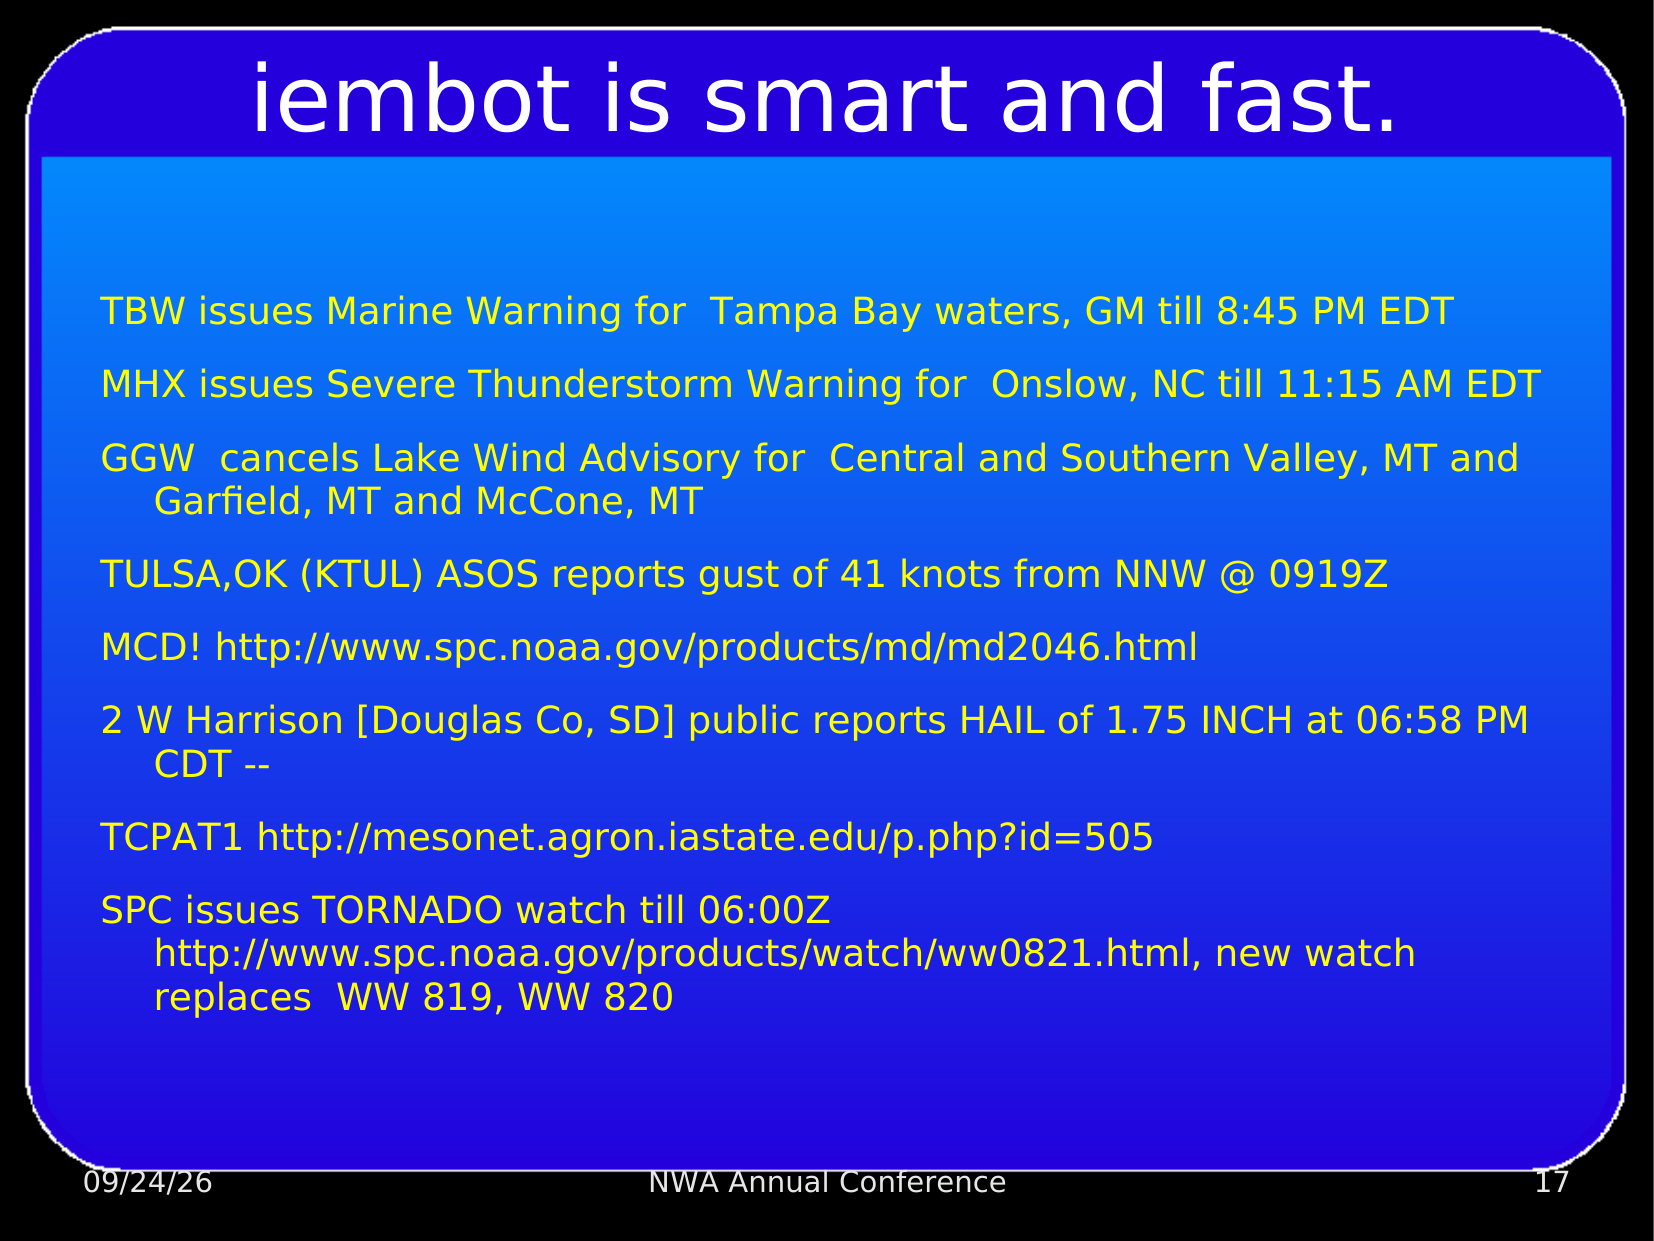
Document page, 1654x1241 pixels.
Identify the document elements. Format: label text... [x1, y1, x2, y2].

list TBW issues Marine Warning for Tampa Bay waters, GM till 8:45 PM EDT MHX issues Severe Thunderstorm Warning for Onslow, NC till 11:15 AM EDT GGW cancels Lake Wind Advisory for Central and Southern Valley, MT and Garfield, MT and McCone, MT TULSA,OK (KTUL) ASOS reports gust of 41 knots from NNW @ 0919Z MCD! http://www.spc.noaa.gov/products/md/md2046.html 2 W Harrison [Douglas Co, SD] public reports HAIL of 1.75 INCH at 06:58 PM CDT -- TCPAT1 http://mesonet.agron.iastate.edu/p.php?id=505 SPC issues TORNADO watch till 06:00Z http://www.spc.noaa.gov/products/watch/ww0821.html, new watch replaces WW 819, WW 820 [82, 290, 1571, 1109]
title iembot is smart and fast. [82, 46, 1571, 154]
picture [0, 0, 1654, 1241]
